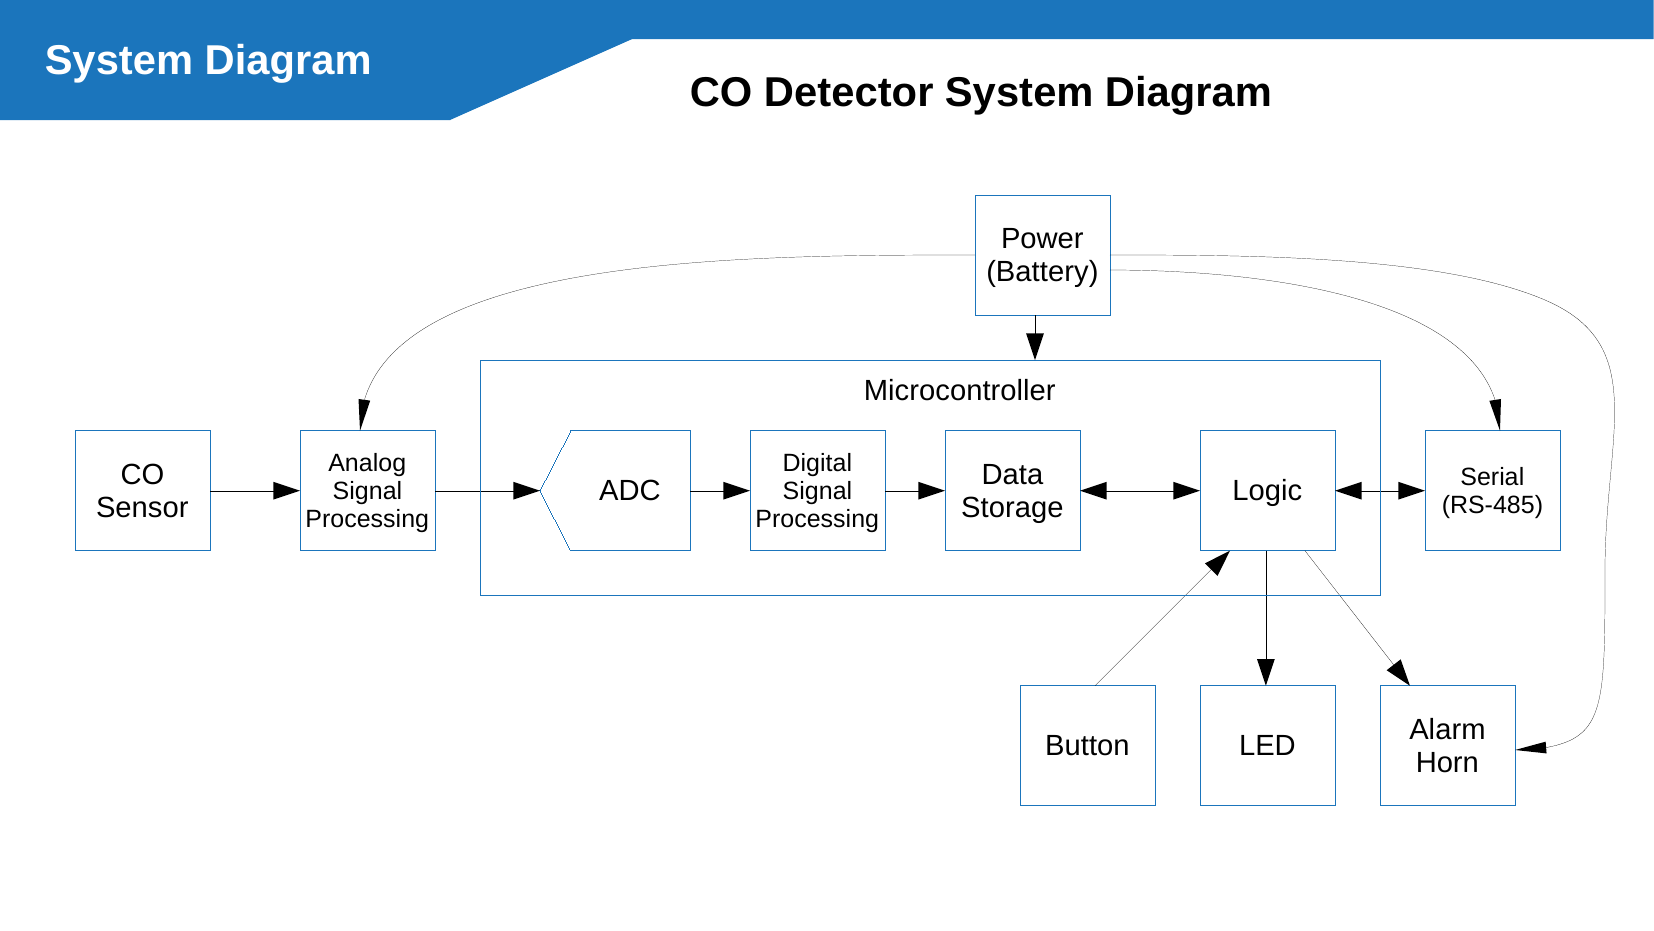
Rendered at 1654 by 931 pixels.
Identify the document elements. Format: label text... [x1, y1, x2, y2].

text_box Logic [1200, 430, 1336, 551]
text_box Alarm Horn [1380, 685, 1516, 806]
text_box ADC [585, 431, 676, 550]
text_box Power (Battery) [975, 195, 1111, 316]
text_box Data Storage [945, 430, 1081, 551]
text_box LED [1200, 685, 1336, 806]
text_box CO Sensor [75, 430, 211, 551]
text_box Button [1020, 685, 1156, 806]
text_box Analog Signal Processing [300, 430, 436, 551]
text_box Serial (RS-485) [1425, 430, 1561, 551]
text_box Digital Signal Processing [750, 430, 886, 551]
text_box Microcontroller [840, 360, 1081, 421]
text_box System Diagram [30, 0, 541, 121]
text_box CO Detector System Diagram [675, 45, 1516, 140]
